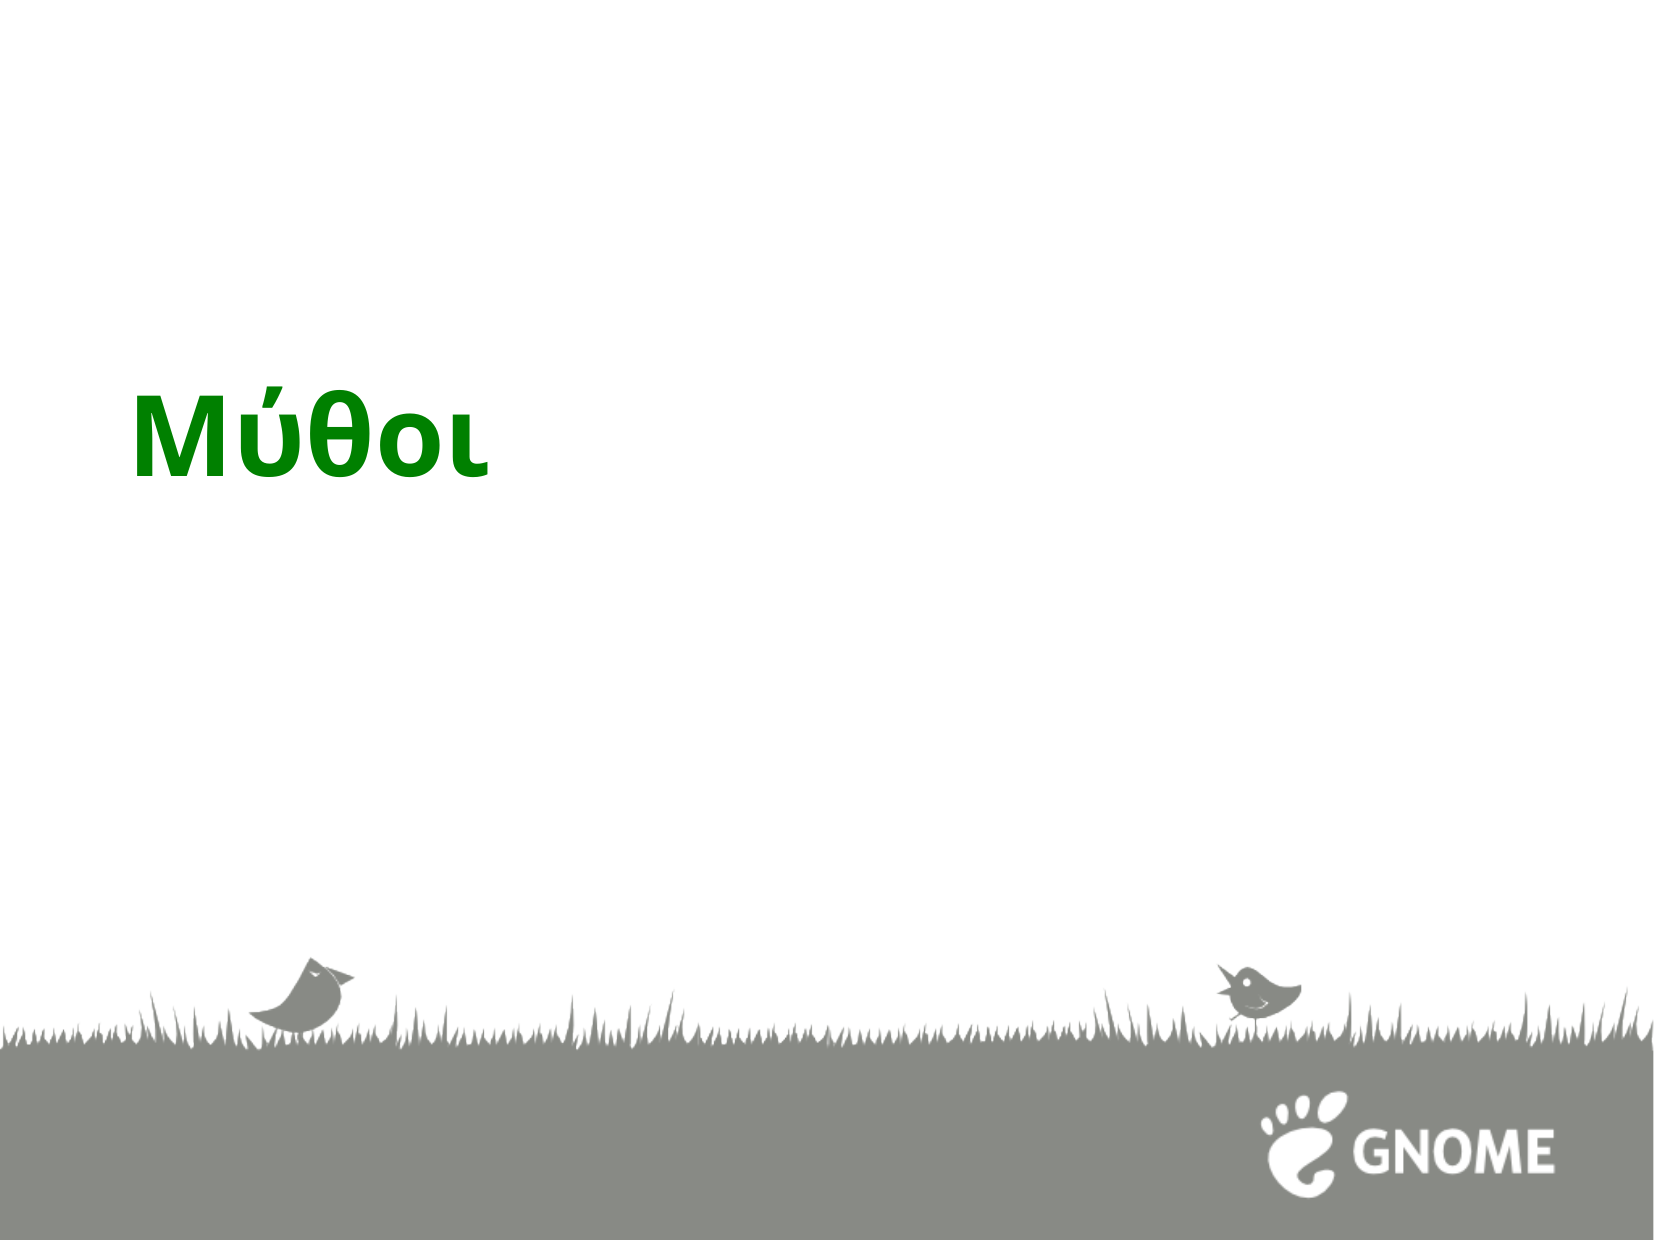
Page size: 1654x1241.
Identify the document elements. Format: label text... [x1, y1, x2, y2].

text_box Μύθοι [112, 348, 1388, 515]
picture [0, 0, 1654, 1241]
